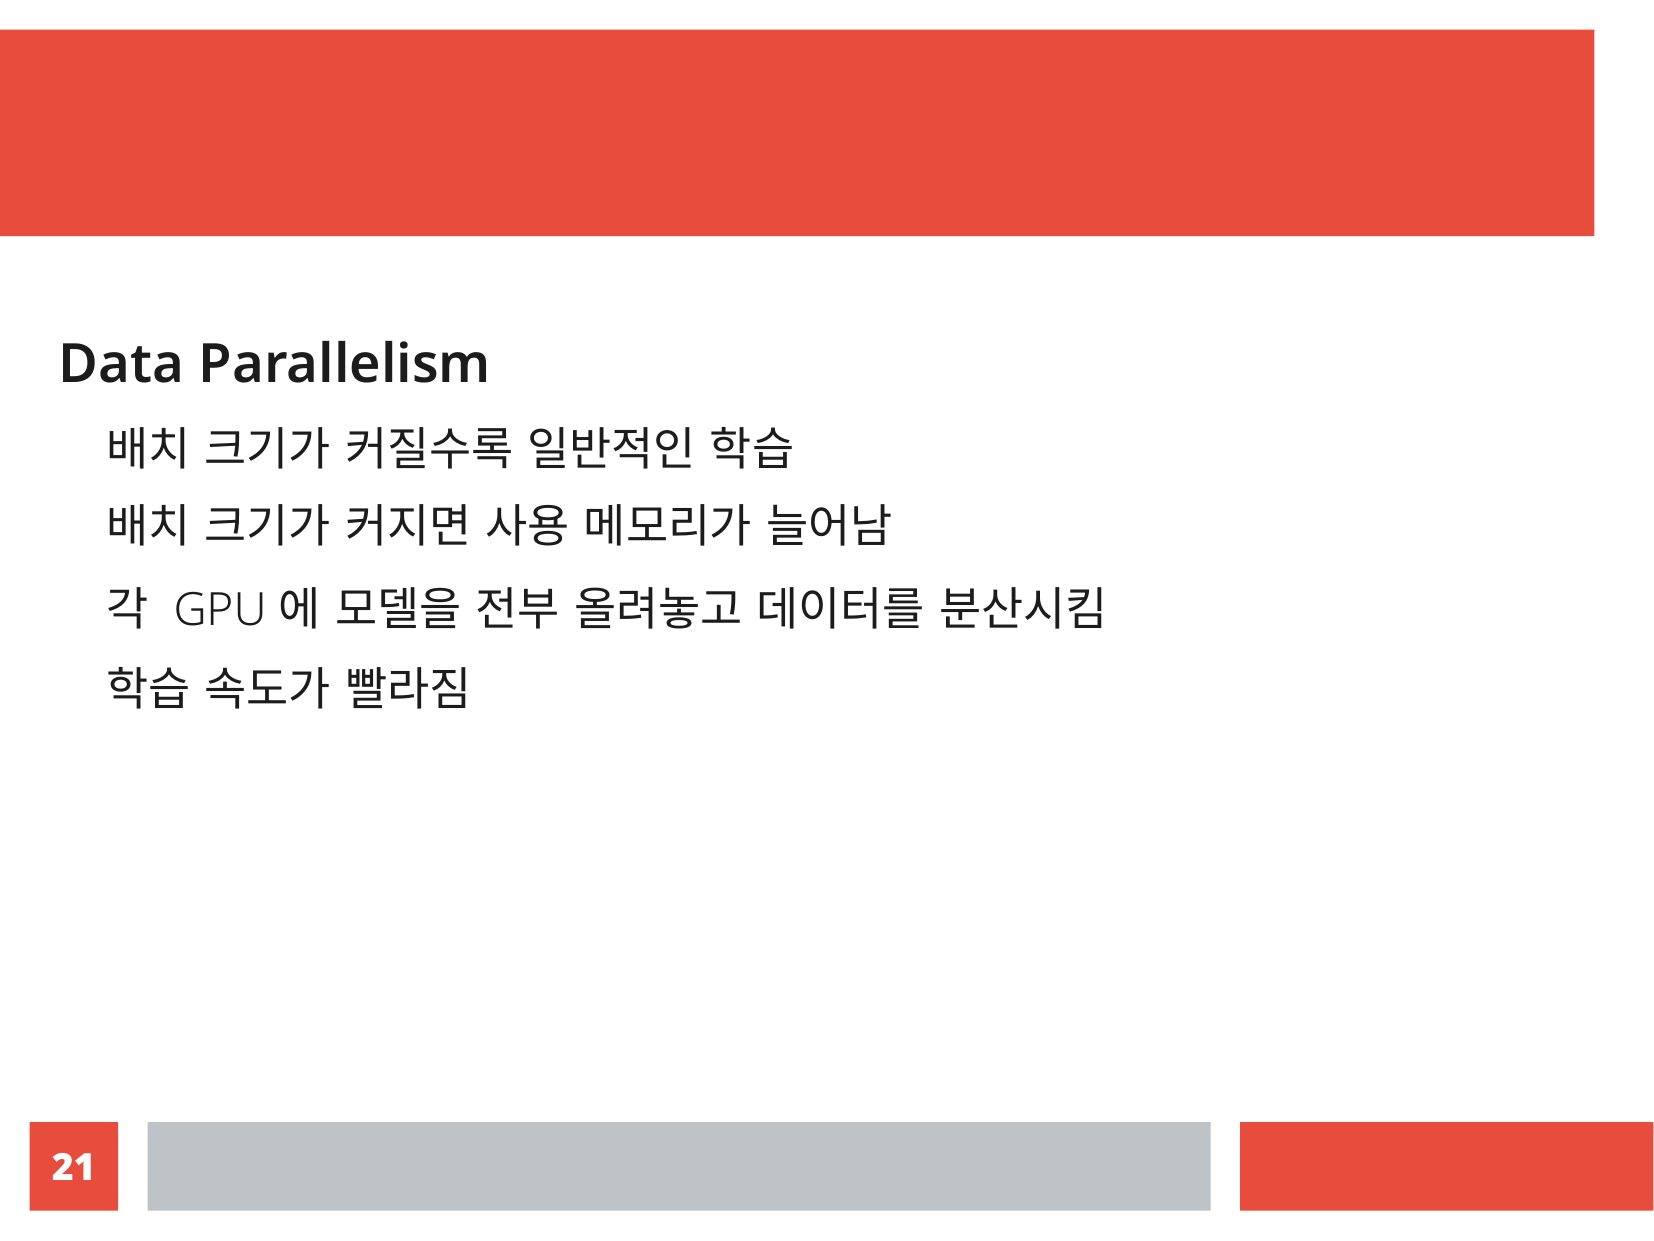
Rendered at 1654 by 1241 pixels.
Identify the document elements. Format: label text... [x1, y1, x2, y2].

list Data Parallelism 배치 크기가 커질수록 일반적인 학습 배치 크기가 커지면 사용 메모리가 늘어남 각 GPU에 모델을 전부 올려놓고 데이터를 분산시킴 학습 속도가 빨라짐 [59, 324, 1565, 1093]
